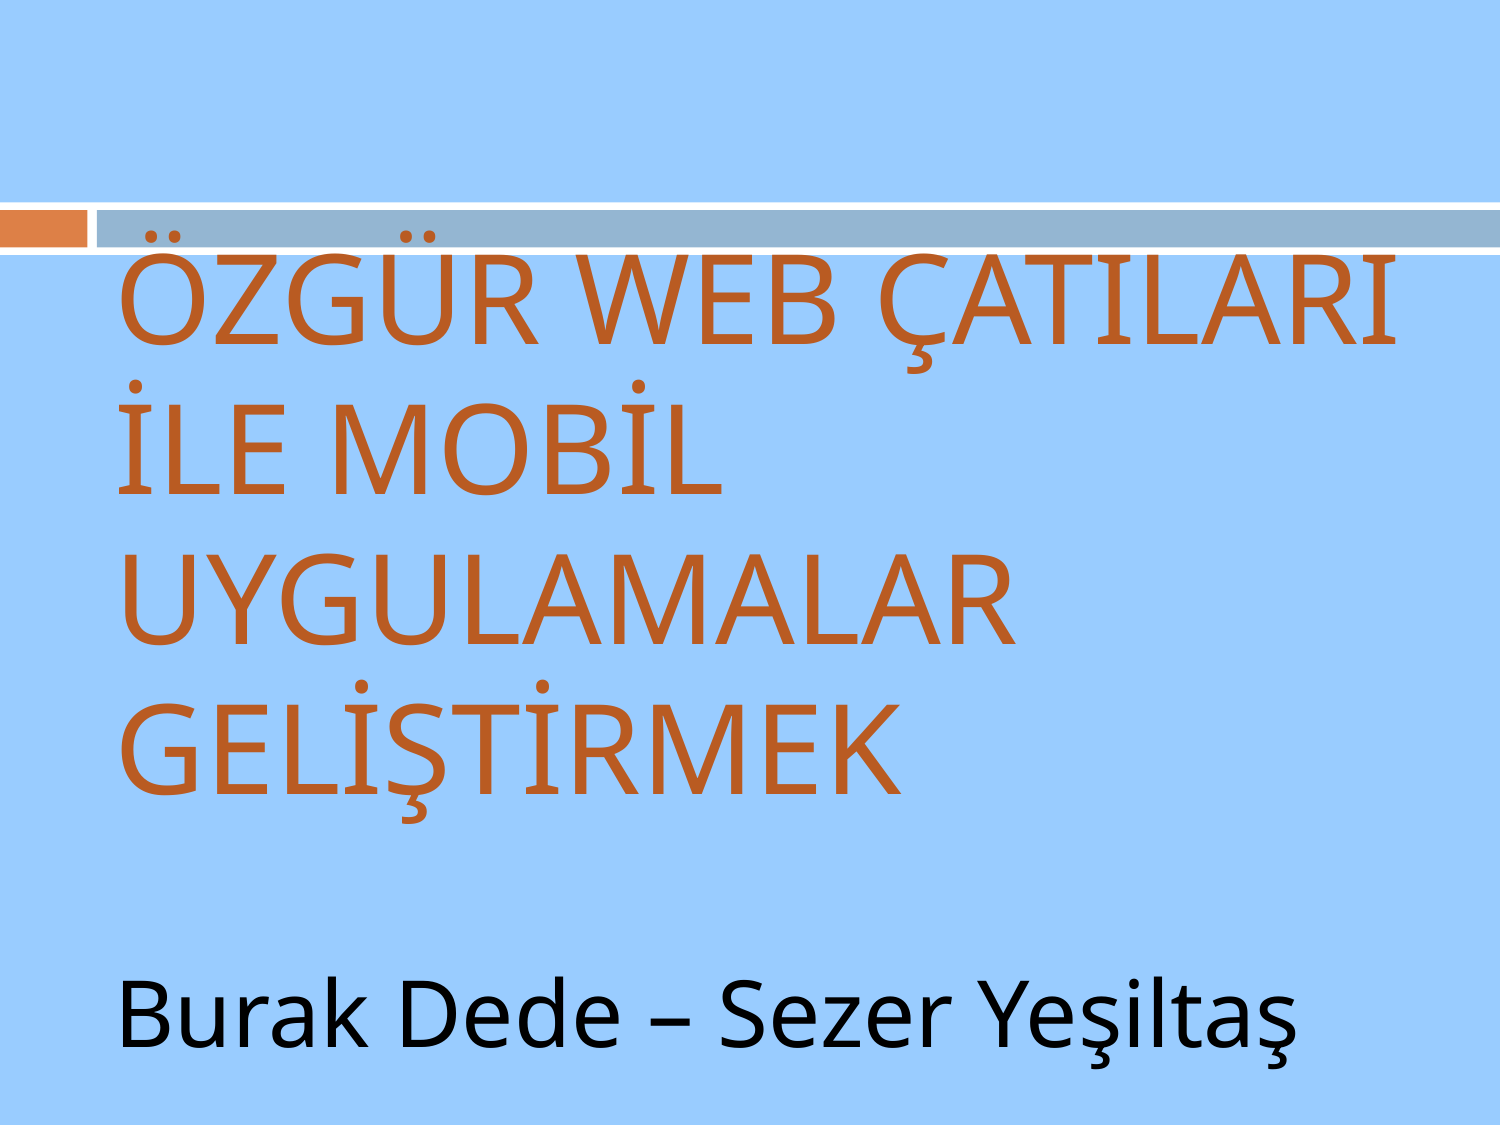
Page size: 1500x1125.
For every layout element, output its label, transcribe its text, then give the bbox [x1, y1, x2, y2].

title ÖZGÜR WEB ÇATILARI İLE MOBİL UYGULAMALAR GELİŞTİRMEK Burak Dede – Sezer Yeşiltaş [99, 212, 1438, 838]
